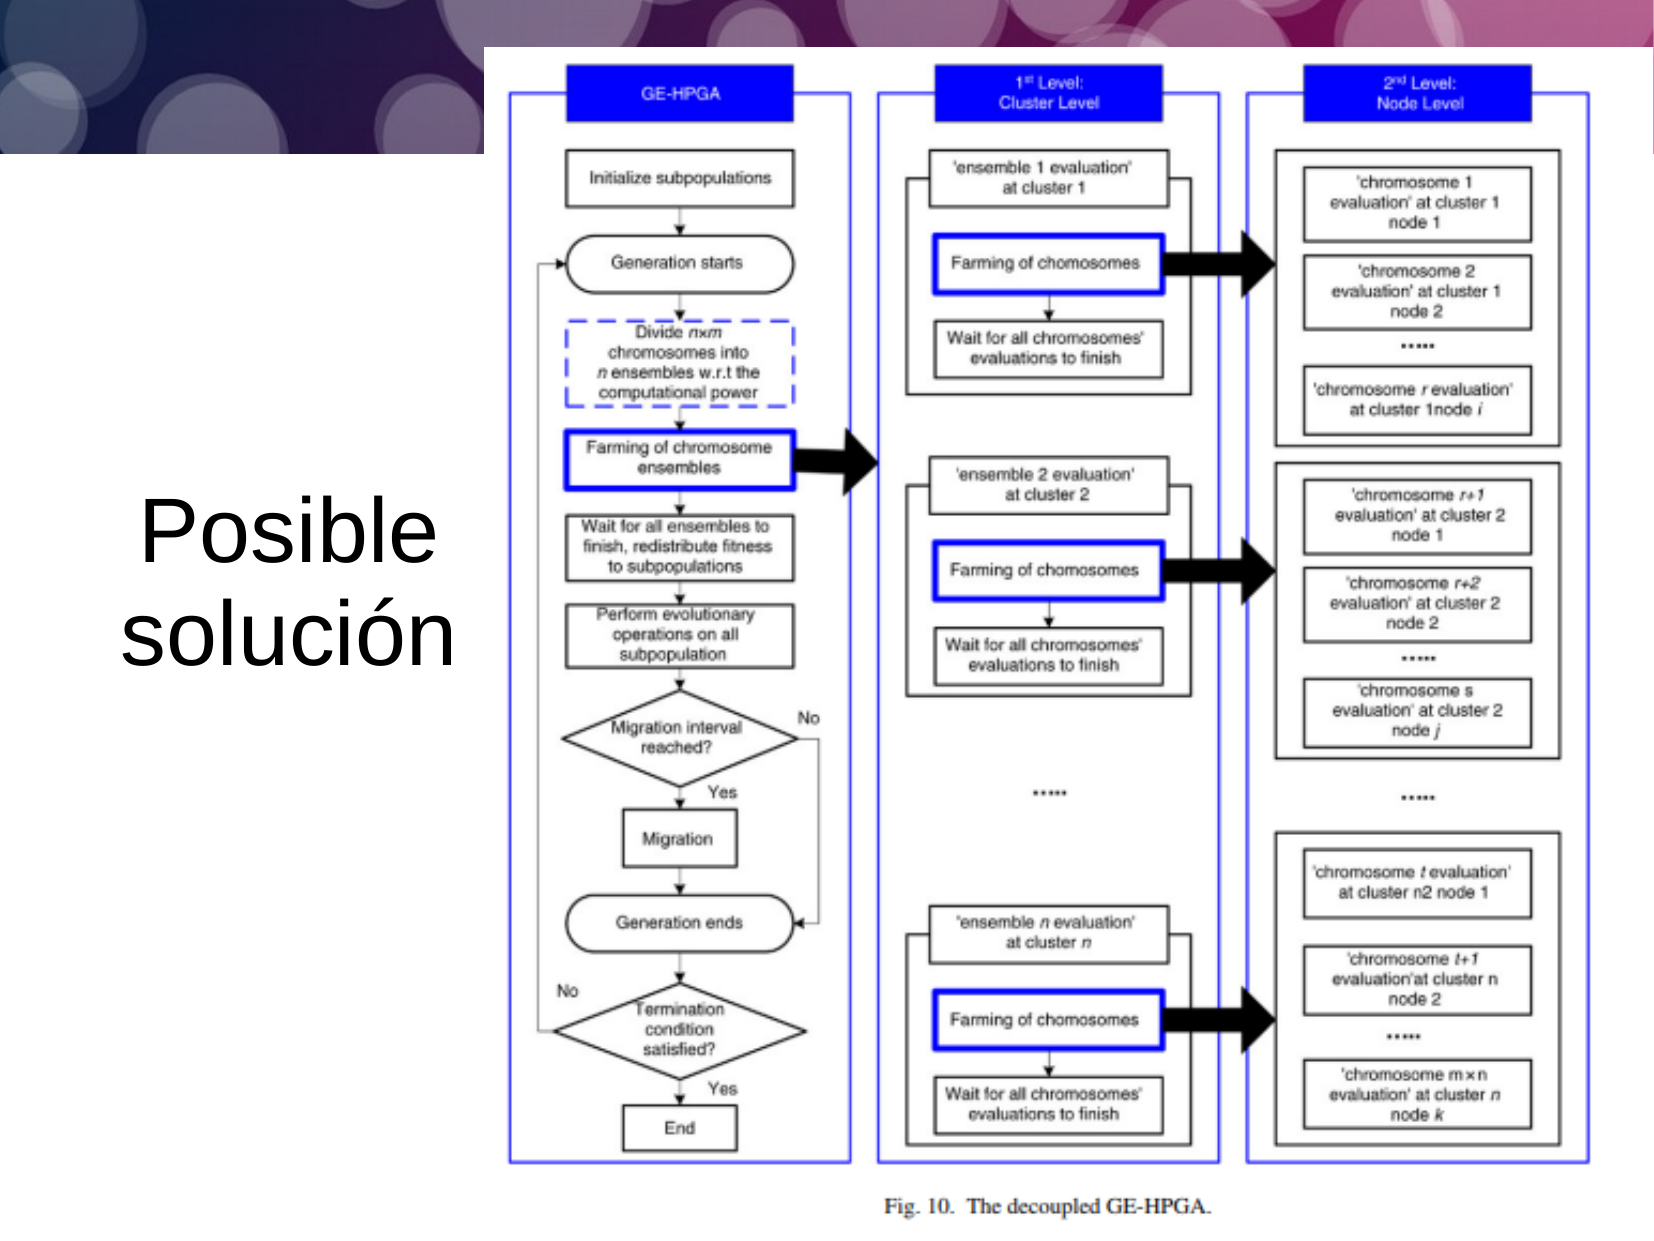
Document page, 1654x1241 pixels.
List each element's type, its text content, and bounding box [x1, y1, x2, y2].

title Posible solución [0, 479, 484, 686]
picture [0, 0, 1654, 1229]
